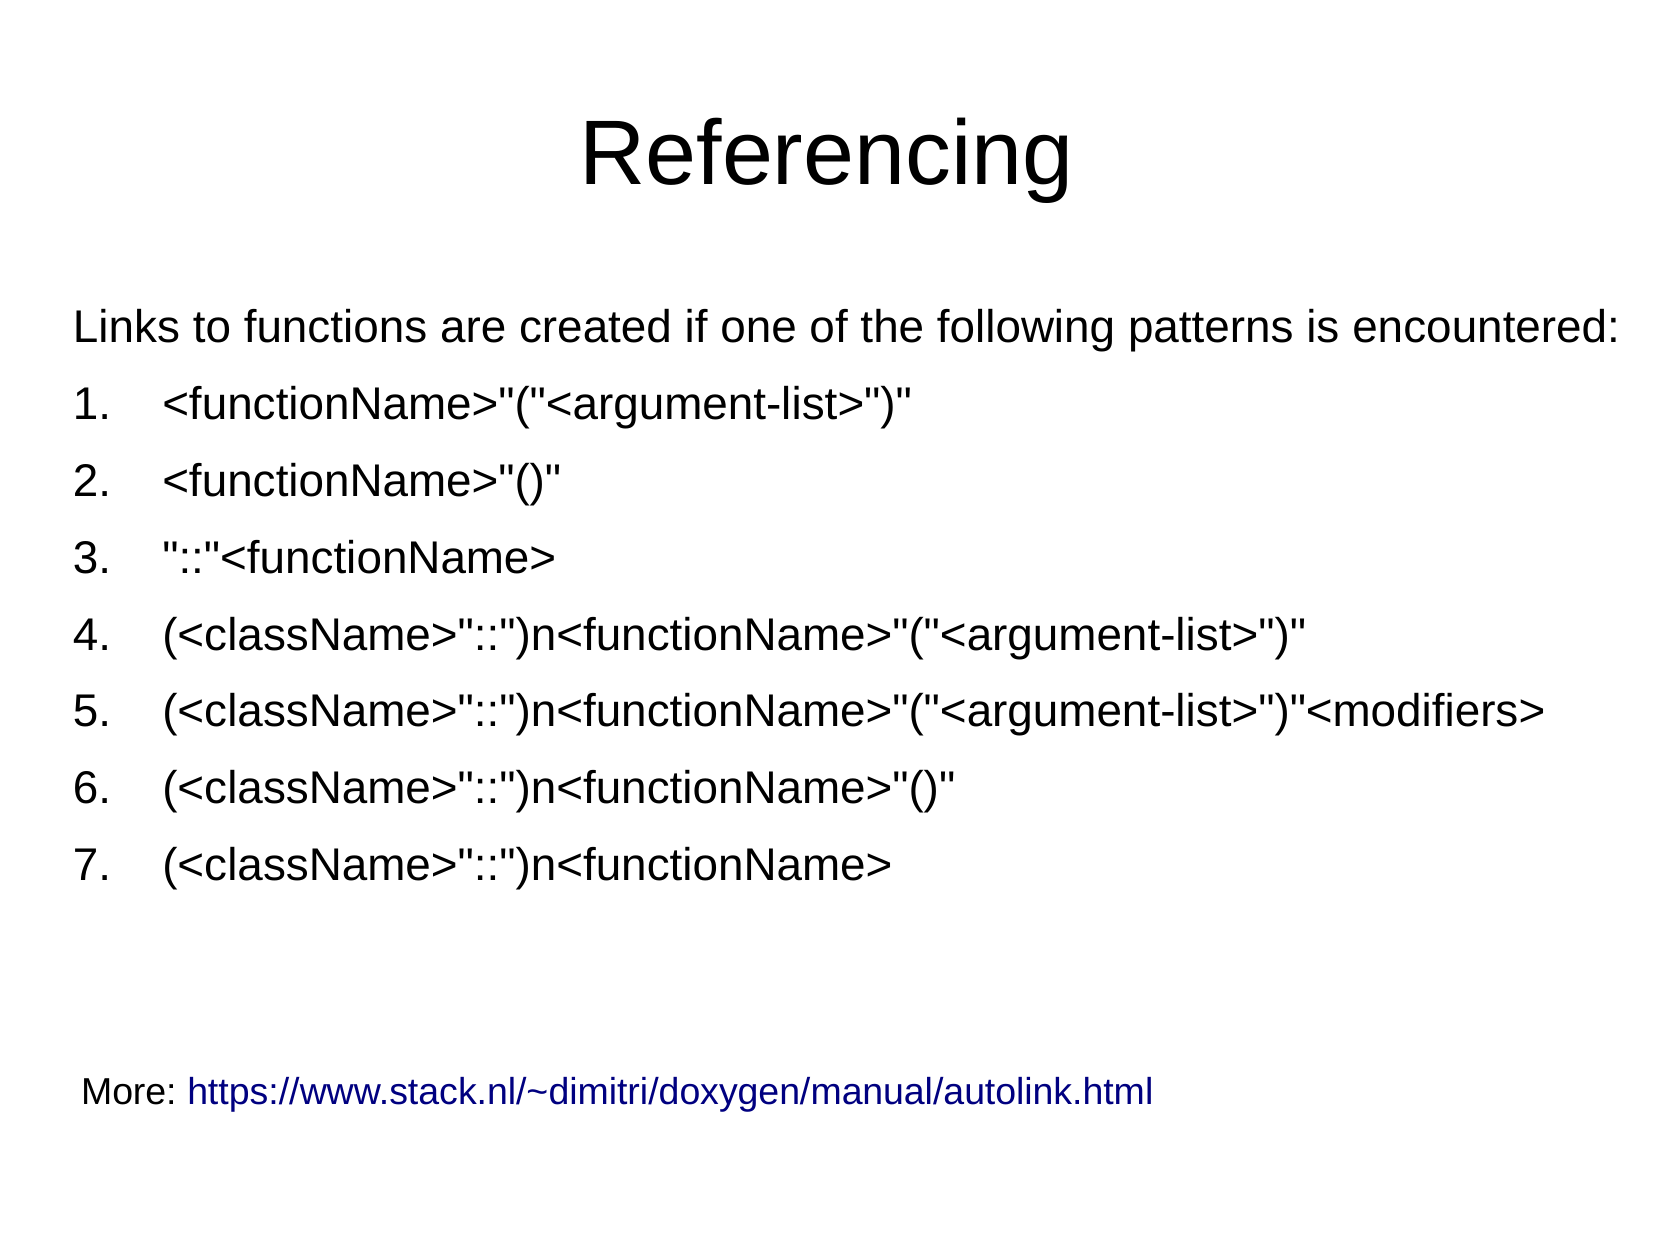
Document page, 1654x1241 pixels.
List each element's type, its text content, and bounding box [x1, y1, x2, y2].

text_box Links to functions are created if one of the following patterns is encountered: <functionName>"("<argument-list>")" <functionName>"()" "::"<functionName> (<className>"::")n<functionName>"("<argument-list>")" (<className>"::")n<functionName>"("<argument-list>")"<modifiers> (<className>"::")n<functionName>"()" (<className>"::")n<functionName> [58, 293, 1637, 898]
text_box More: https://www.stack.nl/~dimitri/doxygen/manual/autolink.html [66, 1062, 1169, 1120]
title Referencing [82, 49, 1571, 257]
